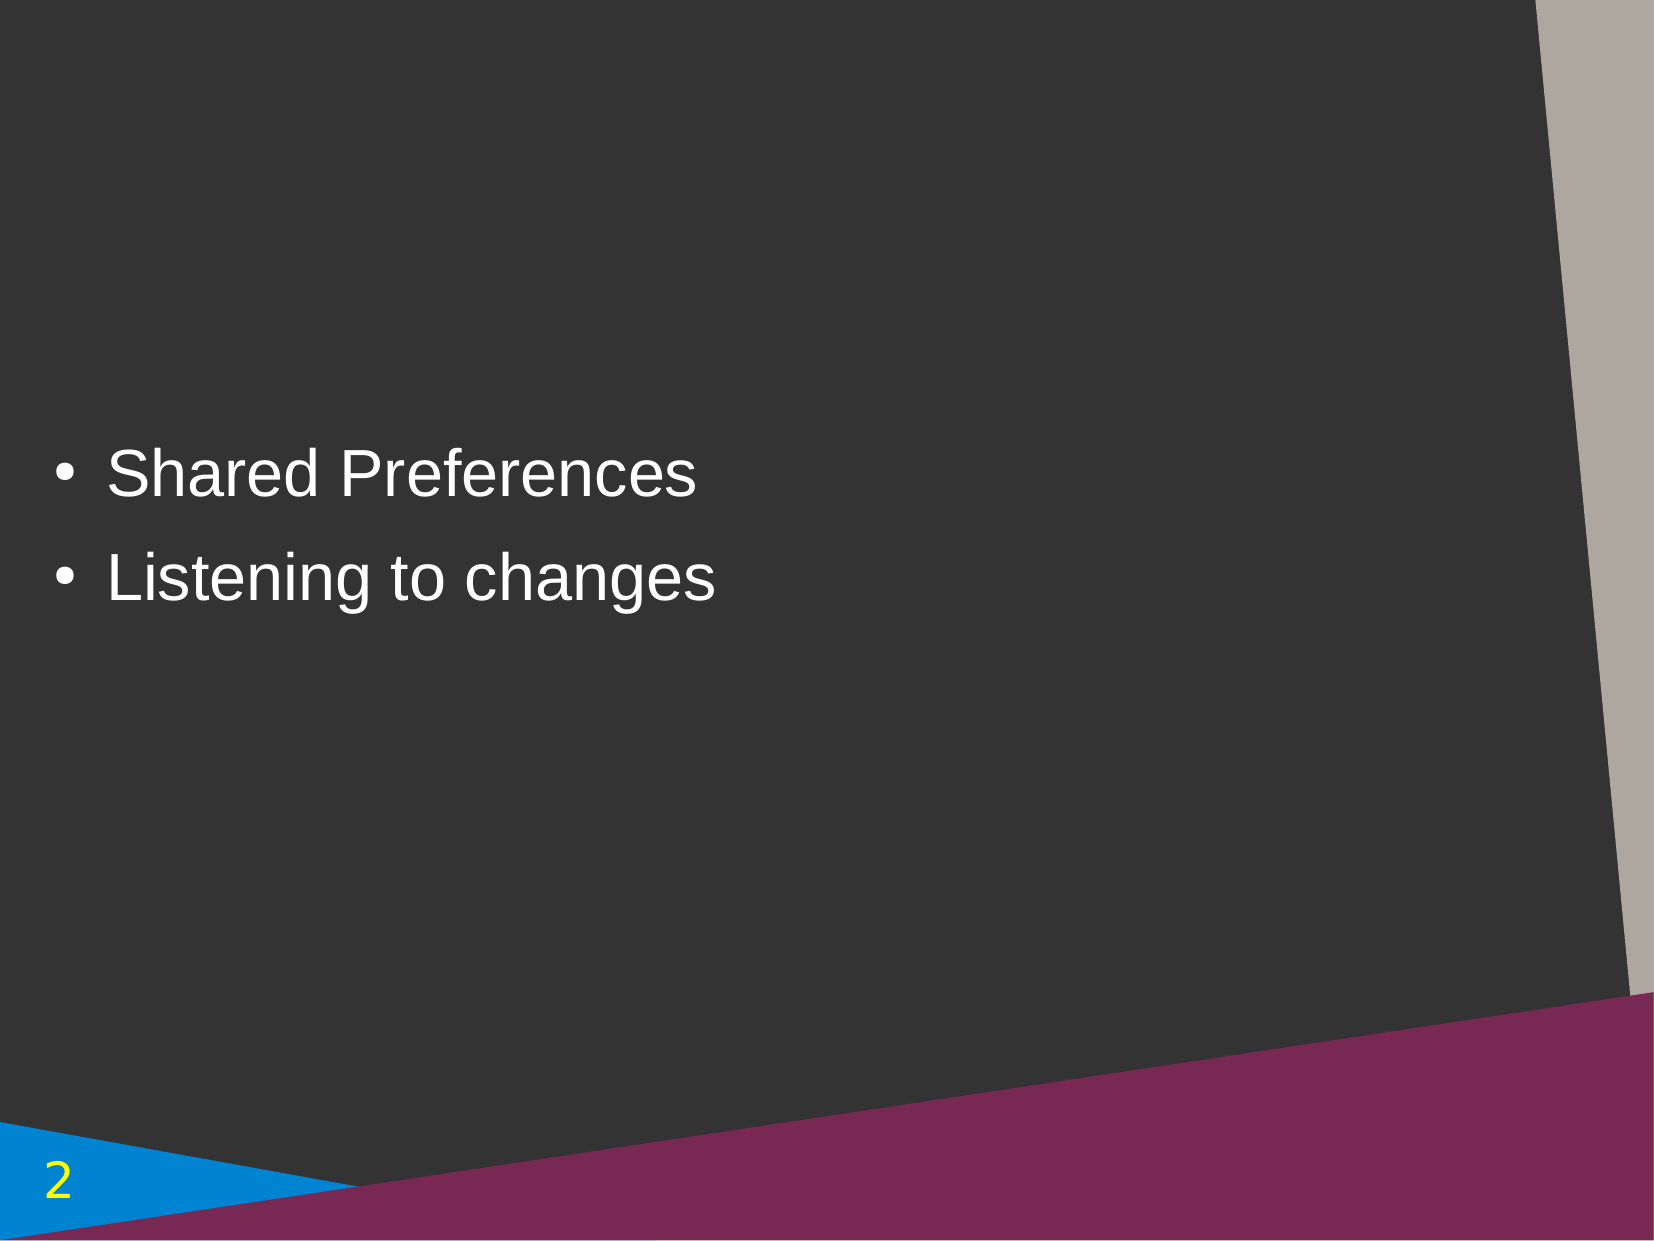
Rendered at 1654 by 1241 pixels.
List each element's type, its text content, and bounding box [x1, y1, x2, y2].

list Shared Preferences Listening to changes [35, 59, 1524, 993]
